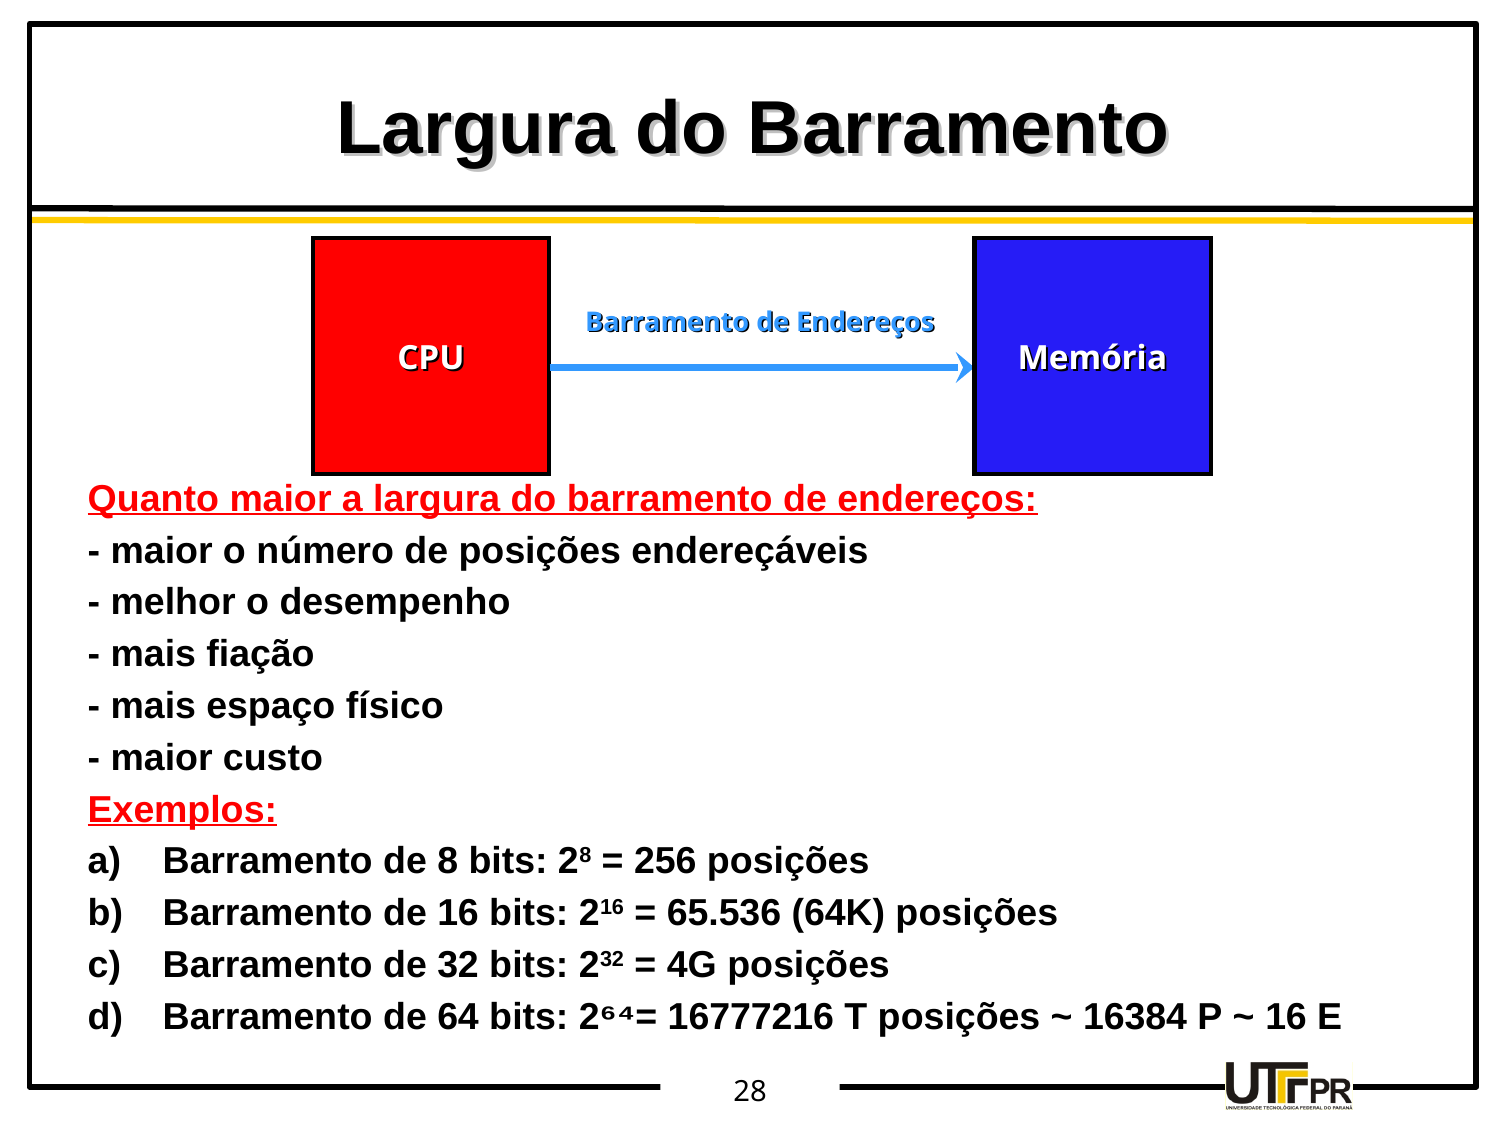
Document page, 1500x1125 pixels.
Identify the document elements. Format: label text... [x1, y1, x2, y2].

title Largura do Barramento [29, 85, 1477, 180]
text_box Barramento de Endereços [570, 296, 950, 345]
picture [1225, 1062, 1353, 1110]
text_box Memória [974, 237, 1211, 474]
text_box CPU [312, 237, 550, 474]
list Quanto maior a largura do barramento de endereços: - maior o número de posições endereçáveis - melhor o desempenho - mais fiação - mais espaço físico - maior custo Exemplos: Barramento de 8 bits: 28 = 256 posições Barramento de 16 bits: 216 = 65.536 (64K) posições Barramento de 32 bits: 232 = 4G posições Barramento de 64 bits: 2⁶⁴= 16777216 T posições ~ 16384 P ~ 16 E [72, 473, 1428, 1049]
